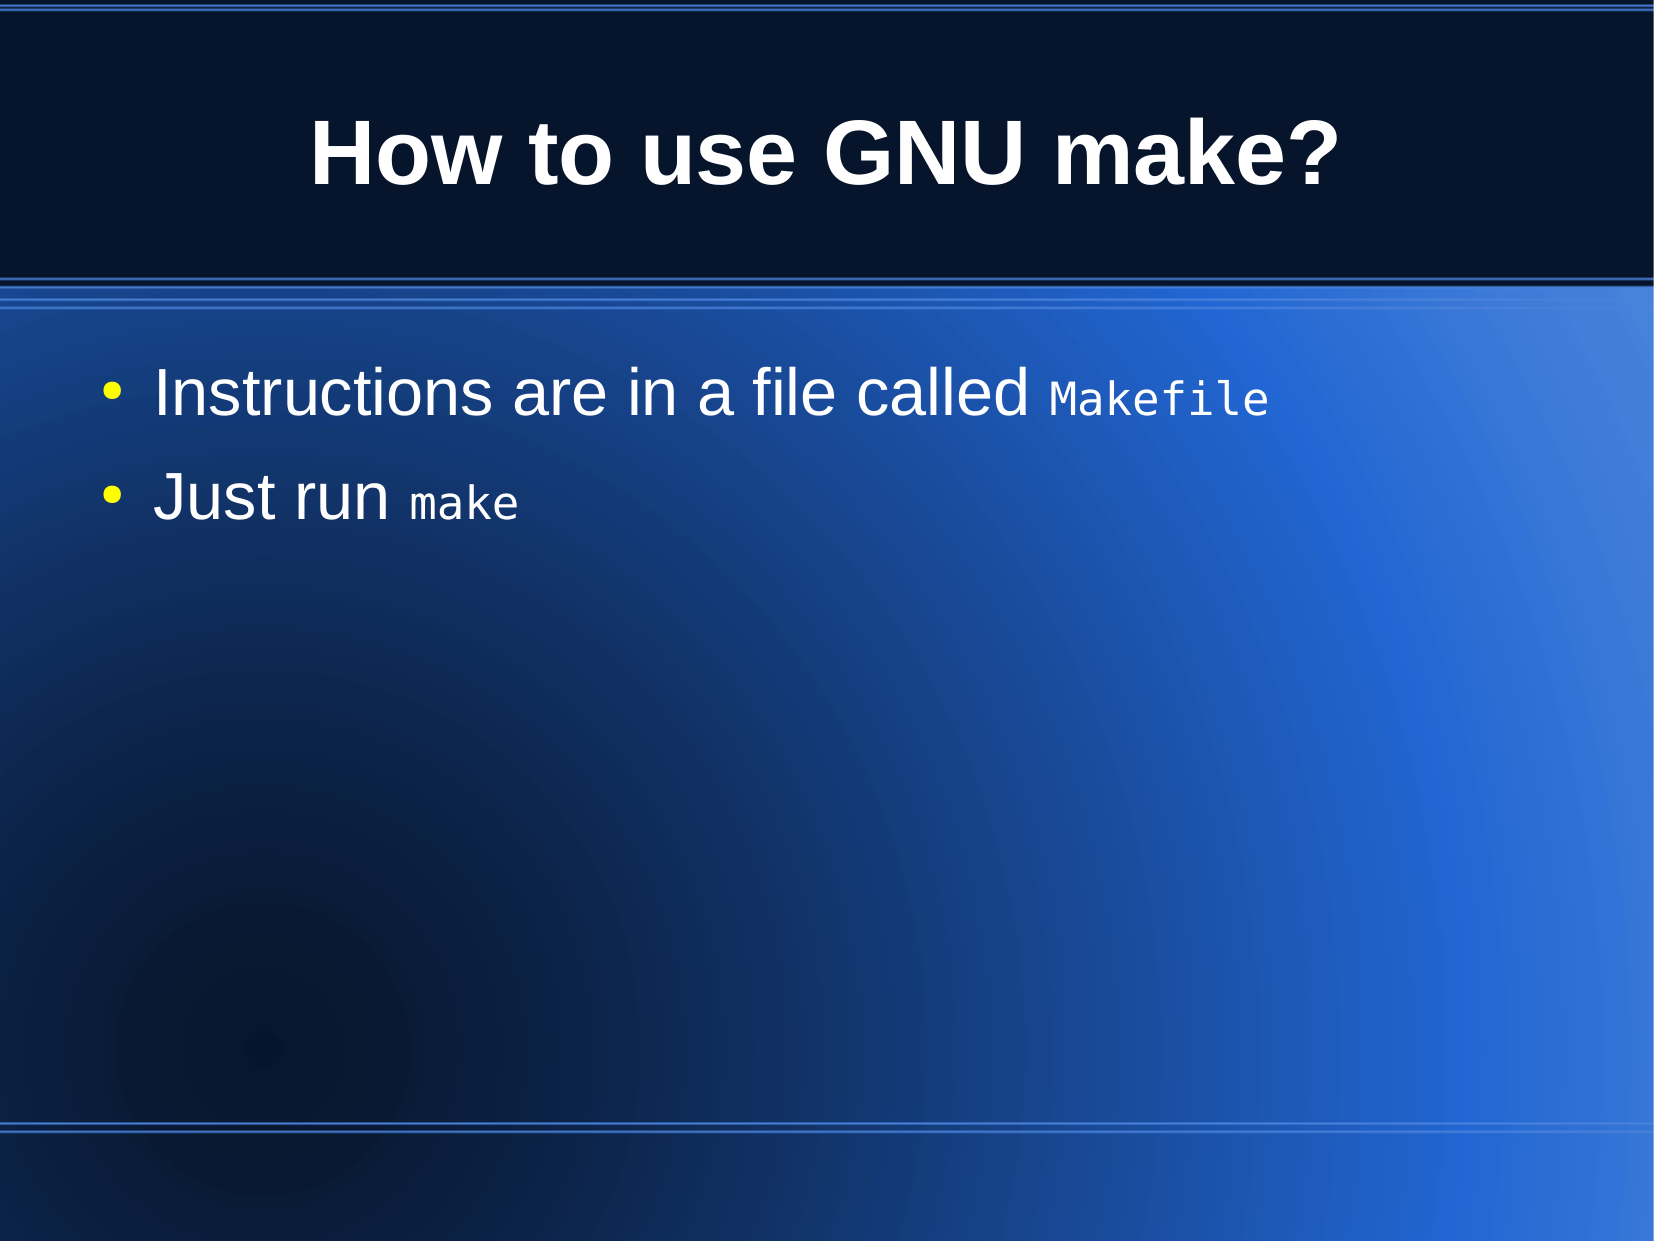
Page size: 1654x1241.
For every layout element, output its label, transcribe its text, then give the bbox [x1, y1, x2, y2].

picture [0, 0, 1654, 1241]
list Instructions are in a file called Makefile Just run make [82, 355, 1571, 1058]
title How to use GNU make? [82, 49, 1571, 257]
